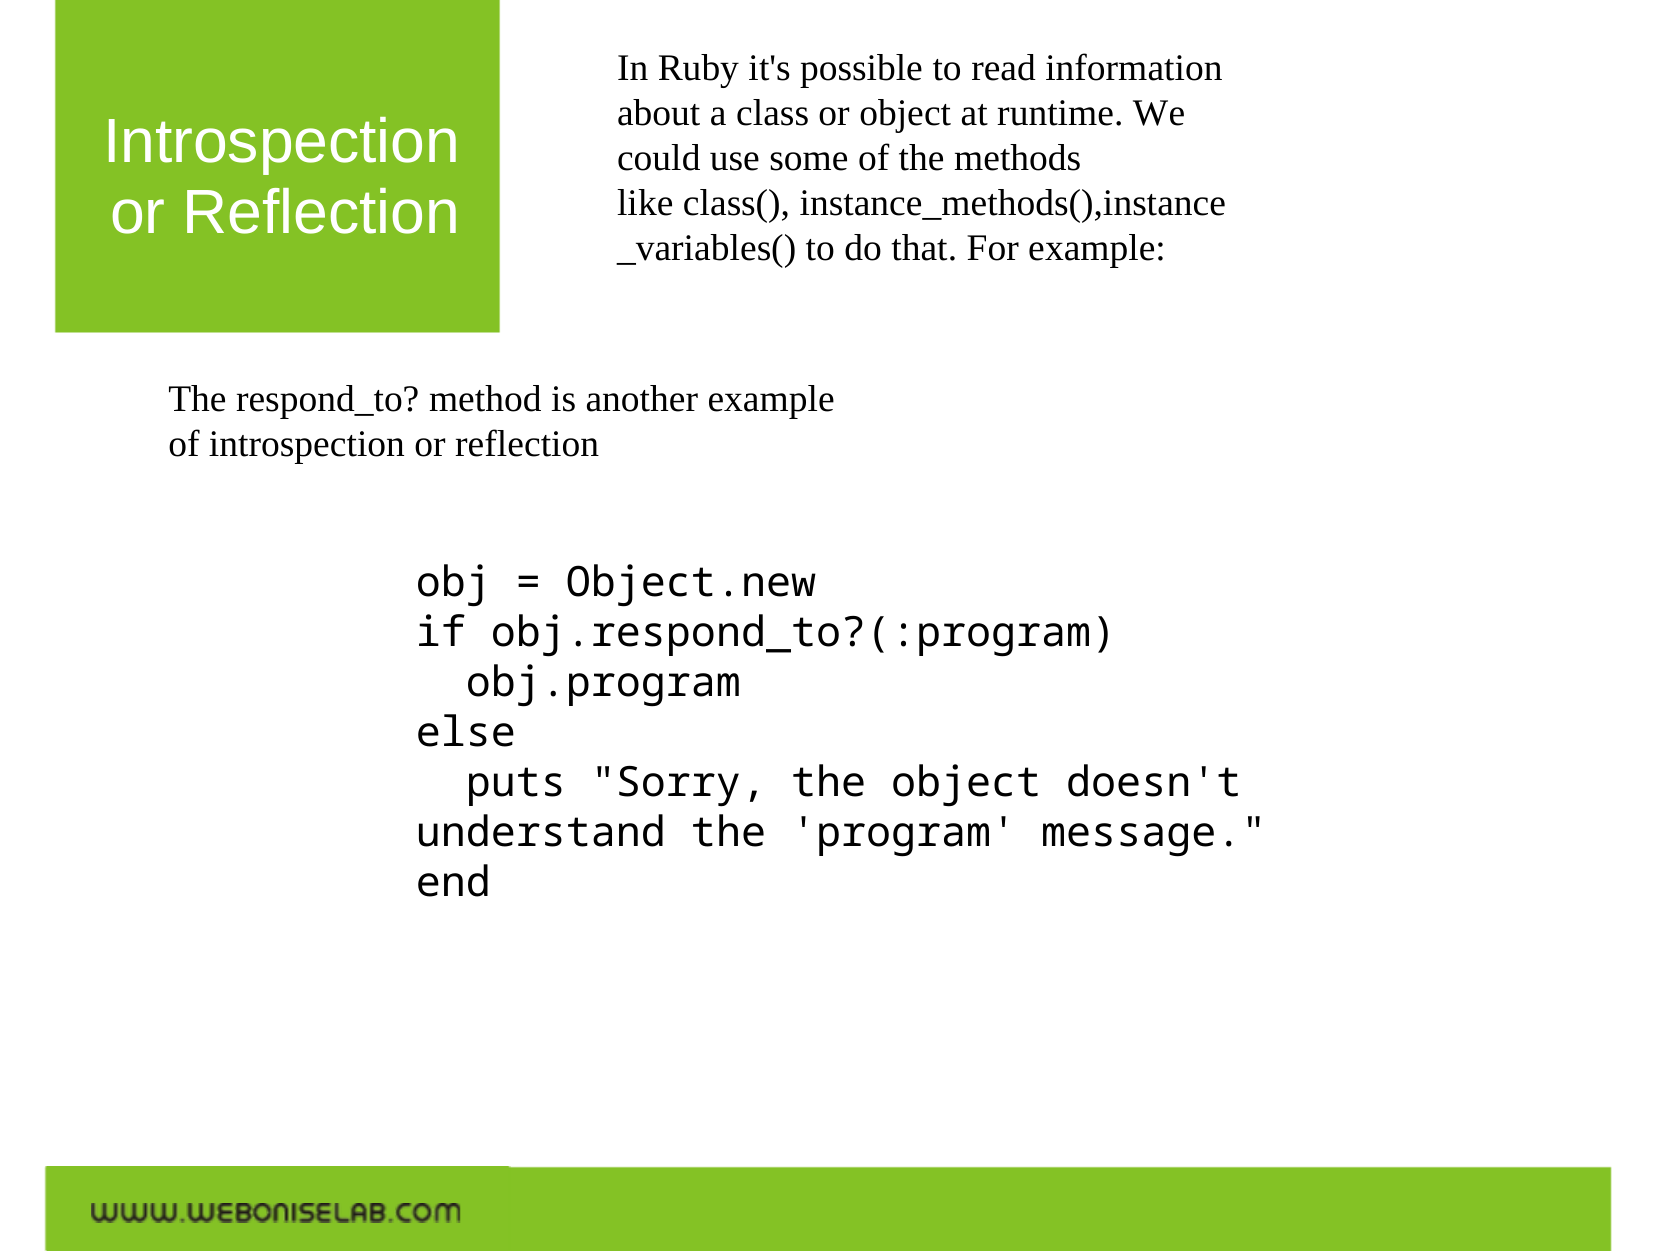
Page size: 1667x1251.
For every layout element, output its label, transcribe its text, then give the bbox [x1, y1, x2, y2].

text_box In Ruby it's possible to read information about a class or object at runtime. We could use some of the methods like class(), instance_methods(),instance_variables() to do that. For example: [602, 35, 1252, 284]
text_box The respond_to? method is another example of introspection or reflection [153, 366, 1164, 471]
text_box obj = Object.new if obj.respond_to?(:program) obj.program else puts "Sorry, the object doesn't understand the 'program' message." end [400, 547, 1281, 963]
text_box Introspection or Reflection [47, 105, 461, 249]
picture [0, 0, 1667, 1251]
